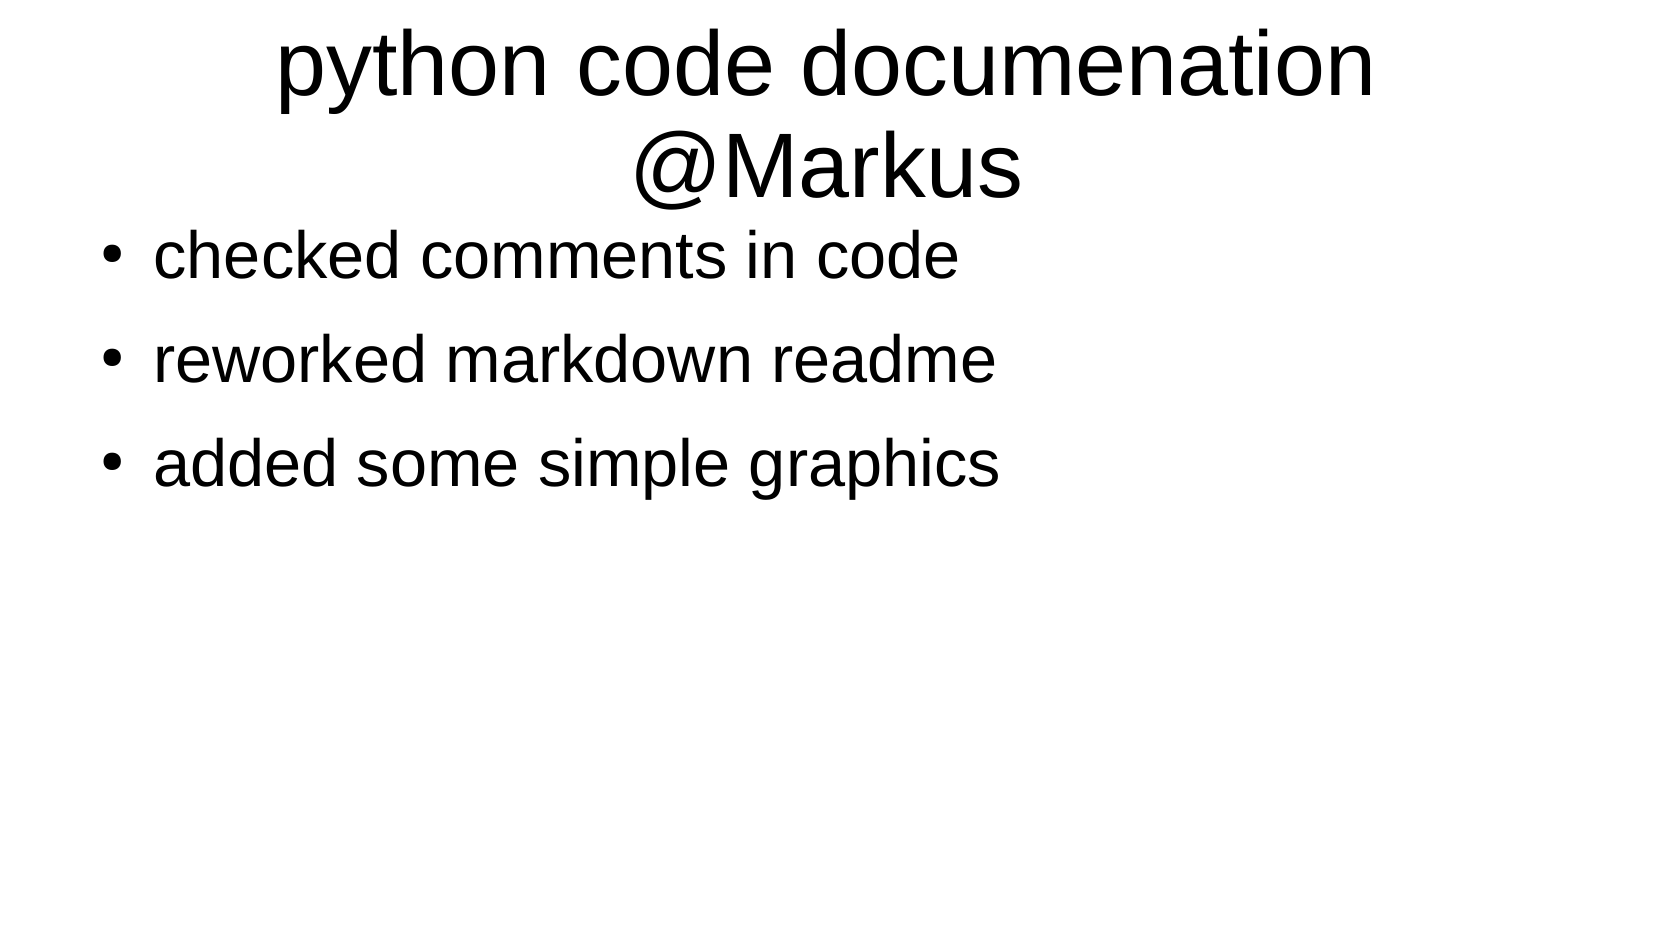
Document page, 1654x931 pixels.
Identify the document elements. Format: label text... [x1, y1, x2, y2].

title python code documenation @Markus [82, 12, 1571, 217]
list checked comments in code reworked markdown readme added some simple graphics [82, 217, 1571, 758]
